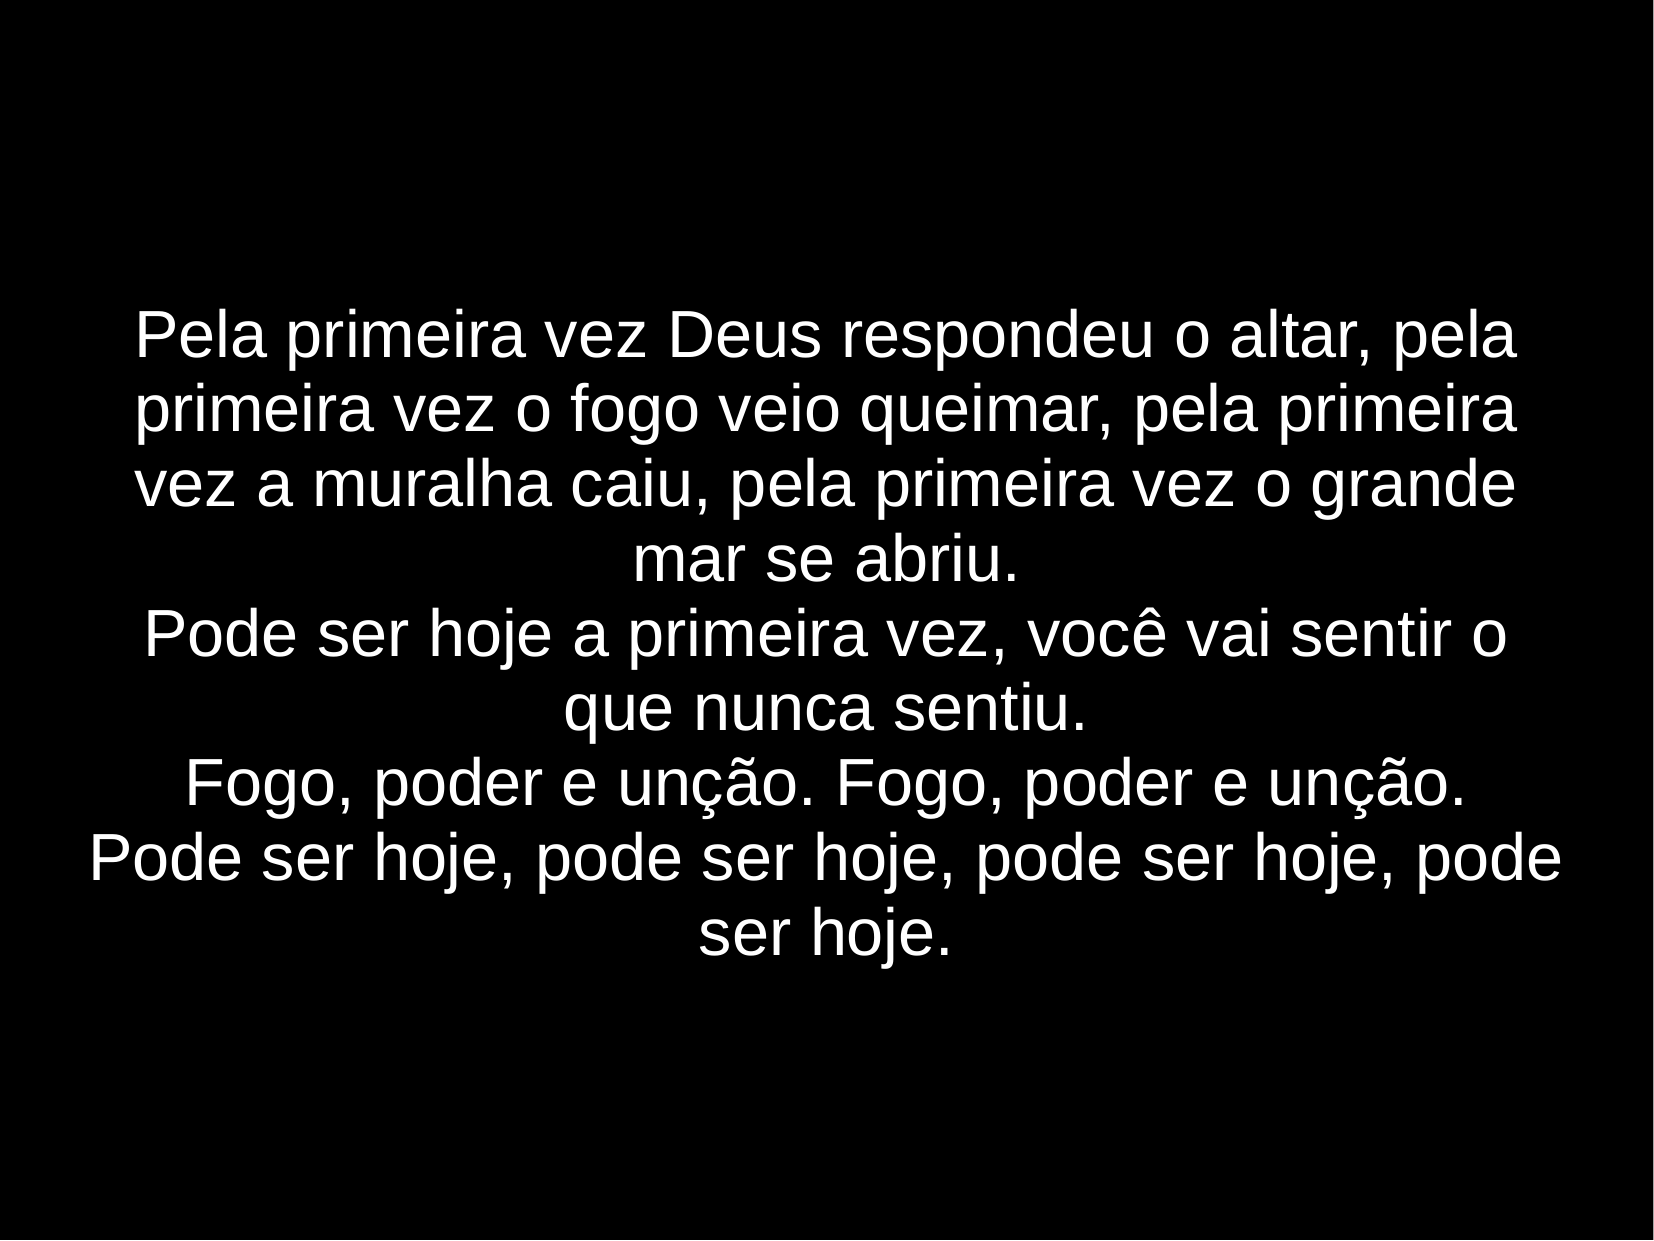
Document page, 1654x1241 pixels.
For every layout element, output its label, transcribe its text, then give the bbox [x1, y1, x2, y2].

subtitle Pela primeira vez Deus respondeu o altar, pela primeira vez o fogo veio queimar, pela primeira vez a muralha caiu, pela primeira vez o grande mar se abriu. Pode ser hoje a primeira vez, você vai sentir o que nunca sentiu. Fogo, poder e unção. Fogo, poder e unção. Pode ser hoje, pode ser hoje, pode ser hoje, pode ser hoje. [82, 49, 1571, 1217]
